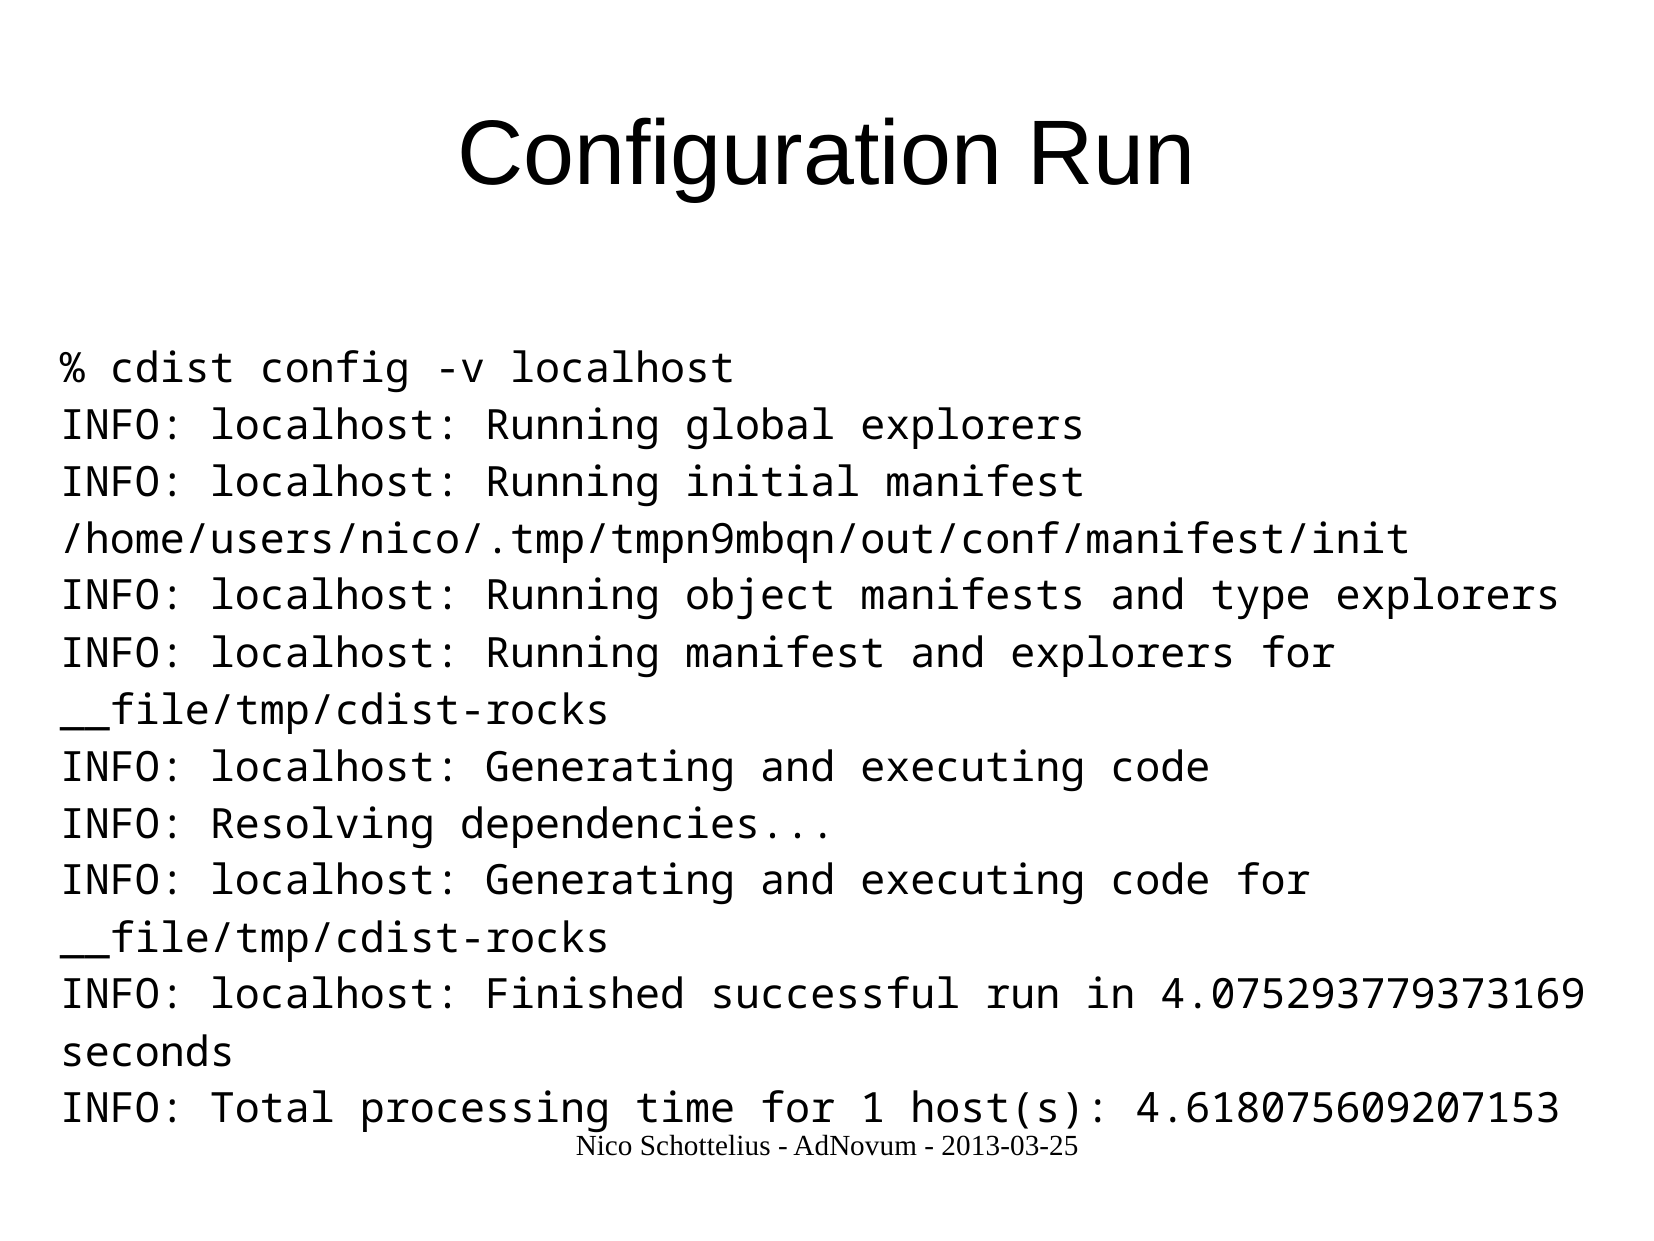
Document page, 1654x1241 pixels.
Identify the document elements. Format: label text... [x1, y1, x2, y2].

text_box % cdist config -v localhost INFO: localhost: Running global explorers INFO: localhost: Running initial manifest /home/users/nico/.tmp/tmpn9mbqn/out/conf/manifest/init INFO: localhost: Running object manifests and type explorers INFO: localhost: Running manifest and explorers for __file/tmp/cdist-rocks INFO: localhost: Generating and executing code INFO: Resolving dependencies... INFO: localhost: Generating and executing code for __file/tmp/cdist-rocks INFO: localhost: Finished successful run in 4.075293779373169 seconds INFO: Total processing time for 1 host(s): 4.618075609207153 [45, 330, 1621, 1024]
title Configuration Run [82, 49, 1571, 257]
